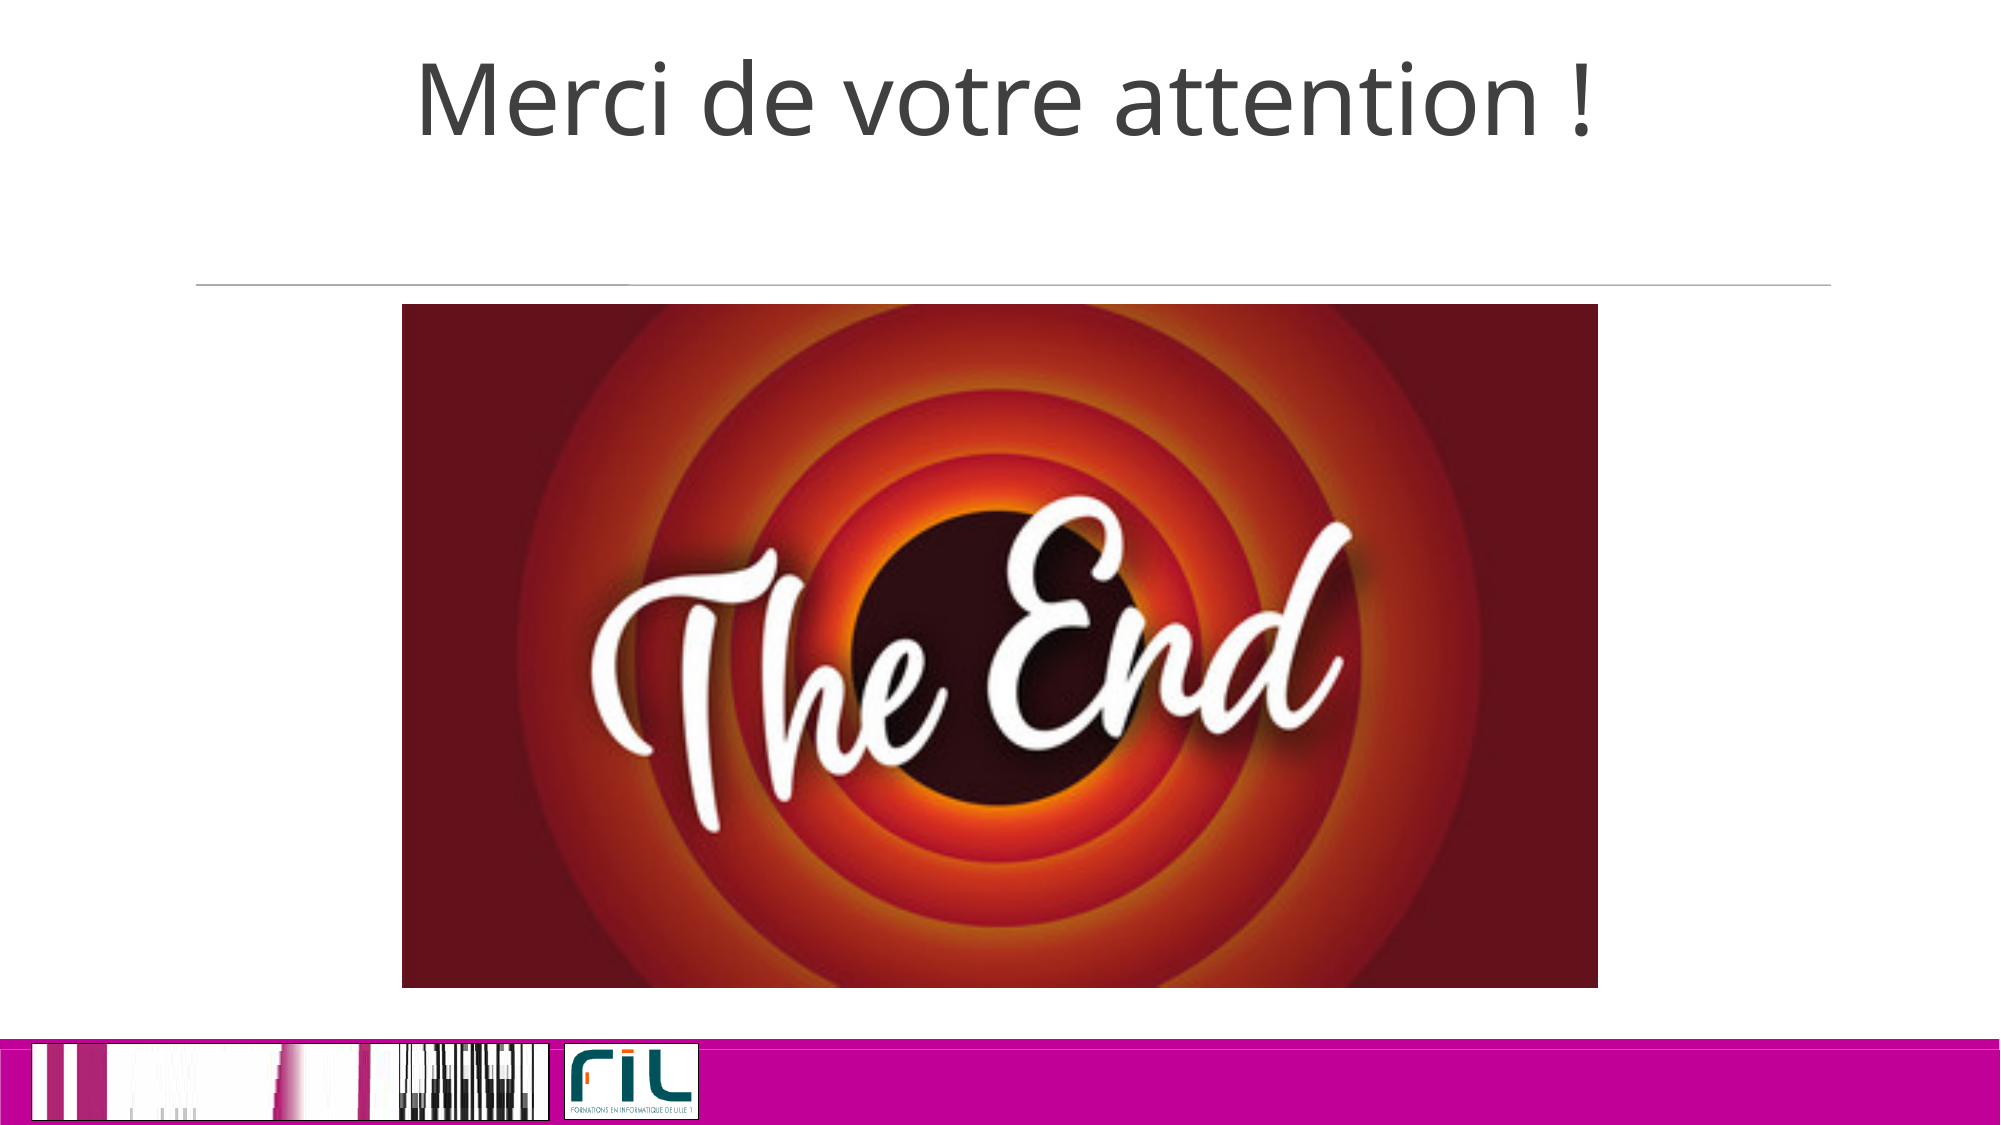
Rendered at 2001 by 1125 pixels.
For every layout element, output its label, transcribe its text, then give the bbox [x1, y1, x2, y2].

title Merci de votre attention ! [180, 47, 1830, 285]
picture [32, 1044, 549, 1120]
picture [564, 1043, 699, 1120]
picture [402, 304, 1598, 988]
